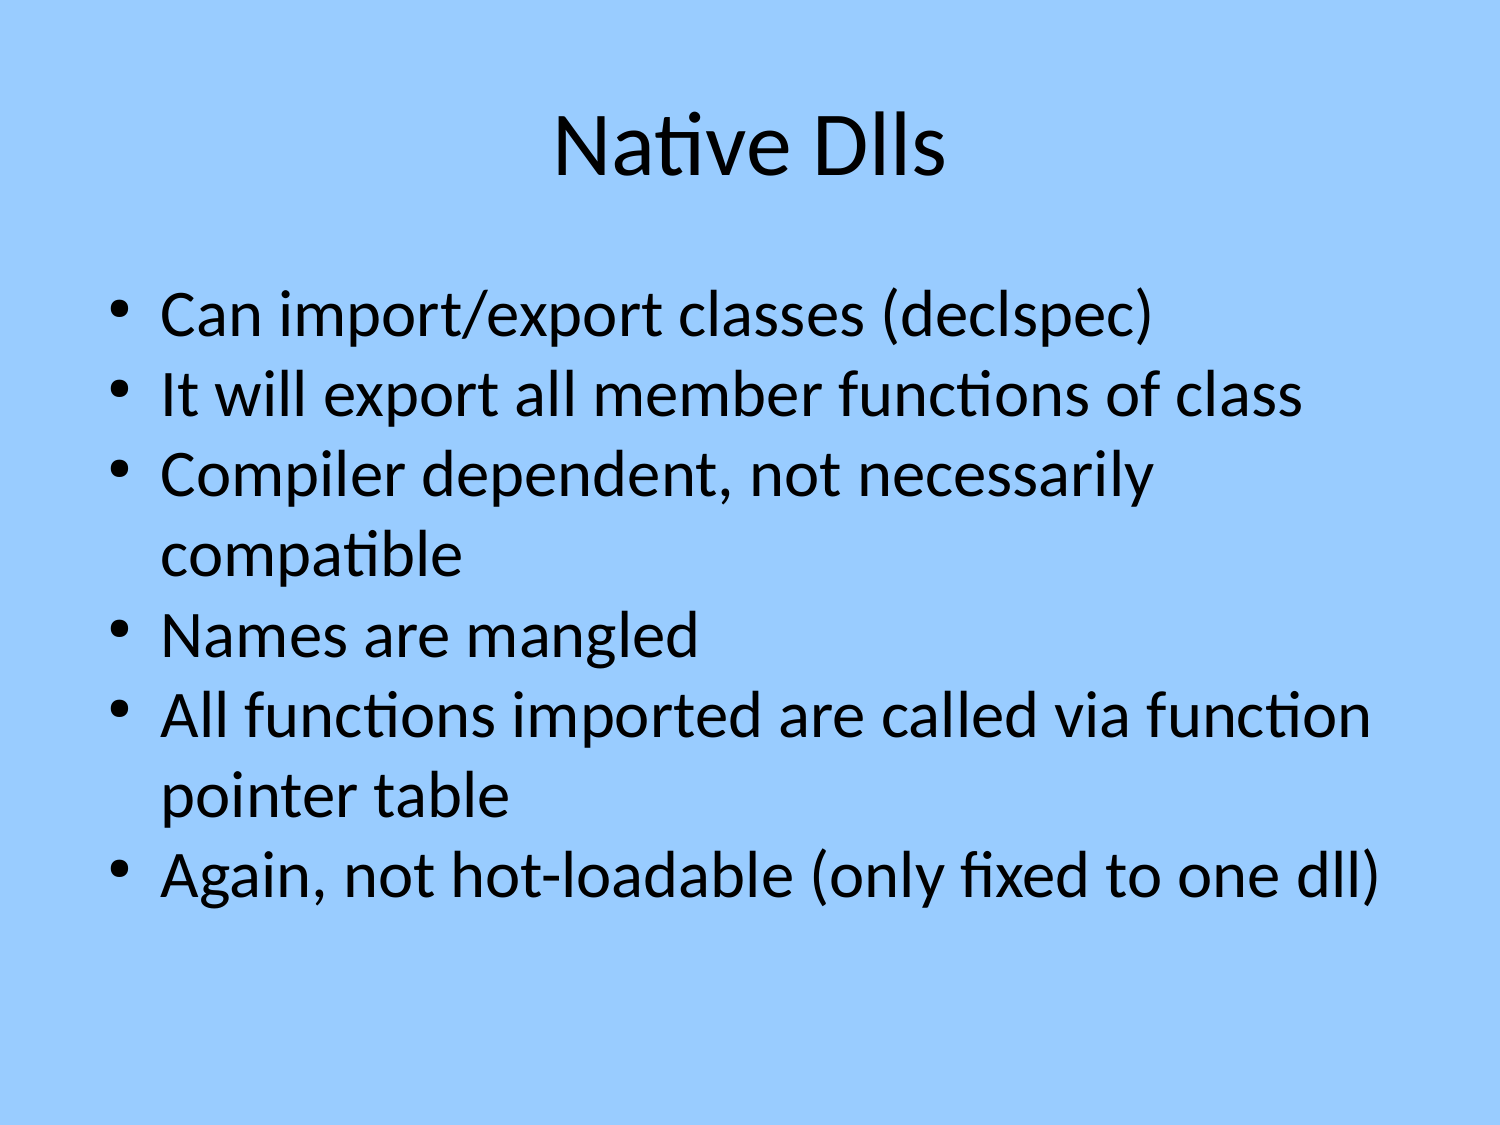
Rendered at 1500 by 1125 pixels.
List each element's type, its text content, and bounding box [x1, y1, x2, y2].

title Native Dlls [75, 45, 1425, 233]
list Can import/export classes (declspec) It will export all member functions of class Compiler dependent, not necessarily compatible Names are mangled All functions imported are called via function pointer table Again, not hot-loadable (only fixed to one dll) [75, 262, 1425, 1005]
